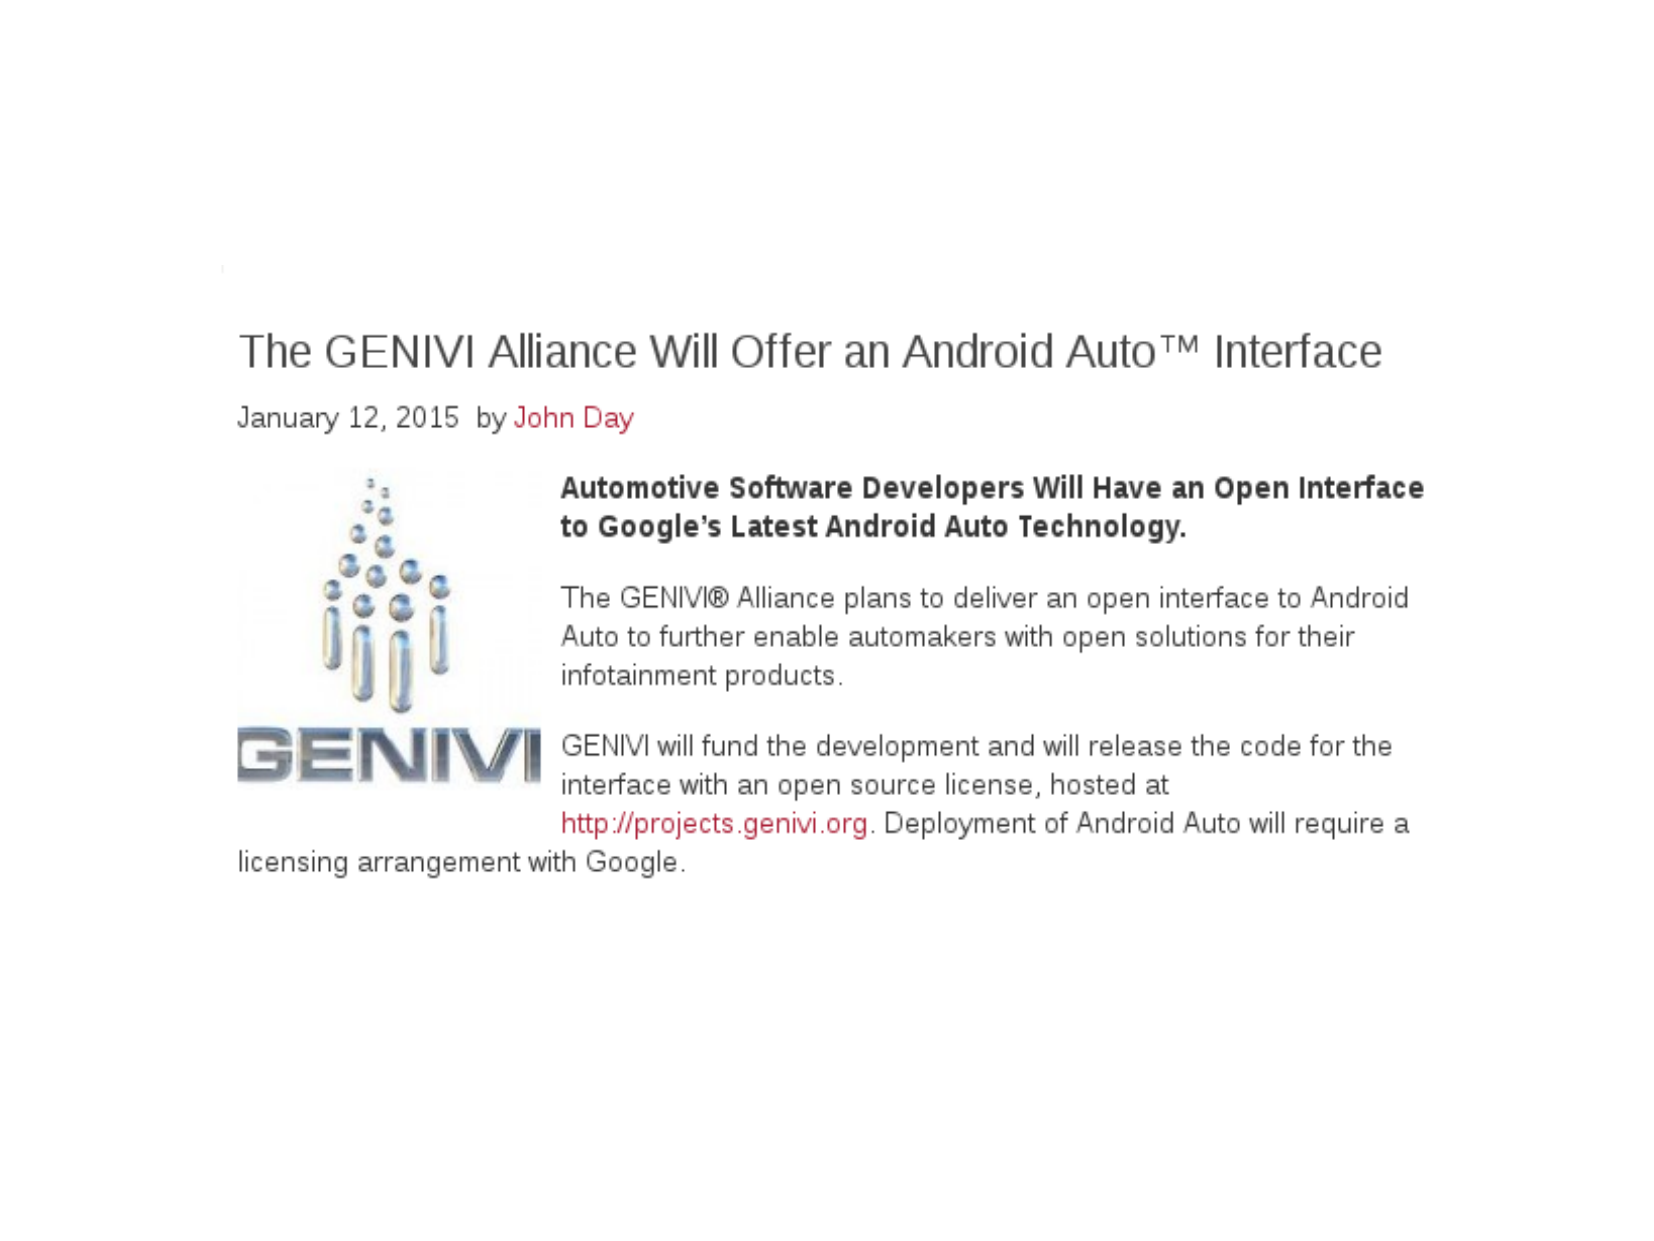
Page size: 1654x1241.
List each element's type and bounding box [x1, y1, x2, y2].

picture [218, 265, 1436, 901]
